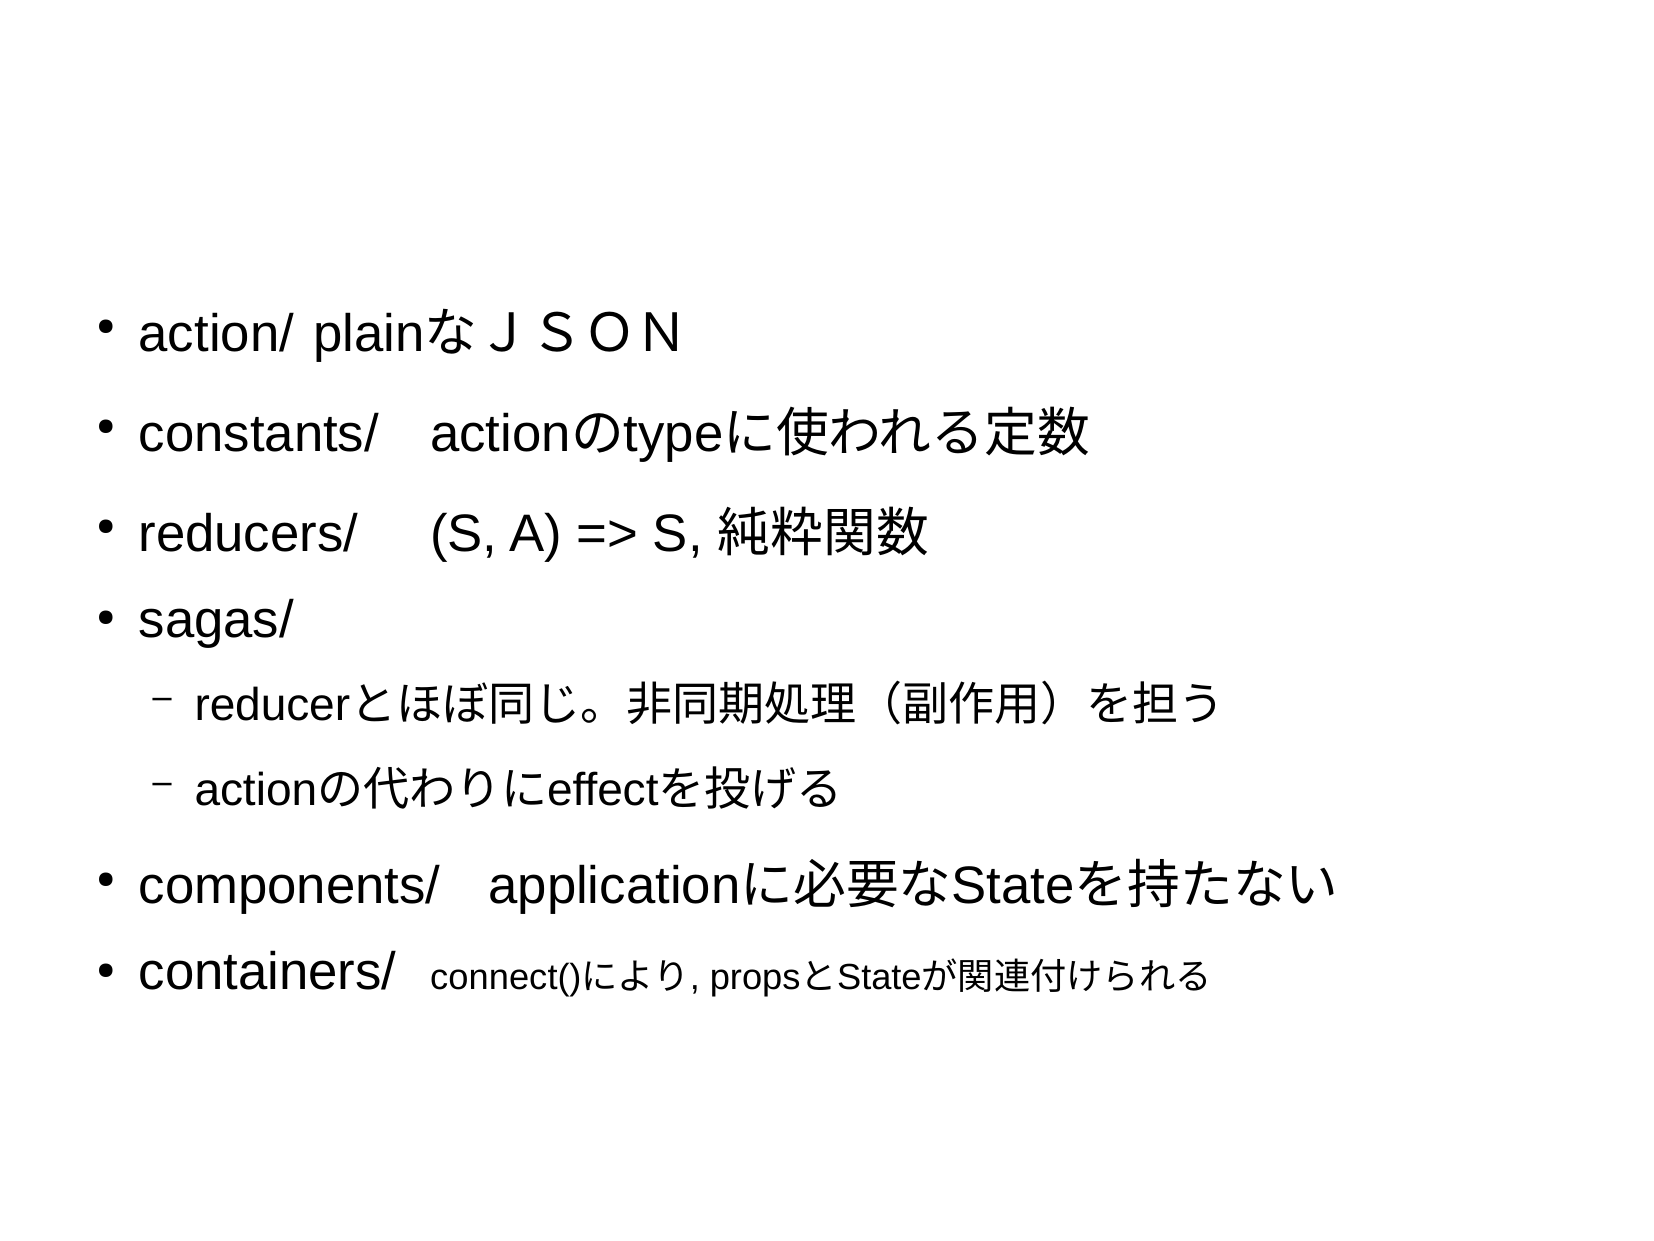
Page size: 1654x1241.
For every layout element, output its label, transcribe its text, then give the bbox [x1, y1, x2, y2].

list action/ plainなＪＳＯＮ constants/ actionのtypeに使われる定数 reducers/ (S, A) => S, 純粋関数 sagas/ reducerとほぼ同じ。非同期処理（副作用）を担う actionの代わりにeffectを投げる components/ applicationに必要なStateを持たない containers/ connect()により, propsとStateが関連付けられる [82, 290, 1571, 1010]
